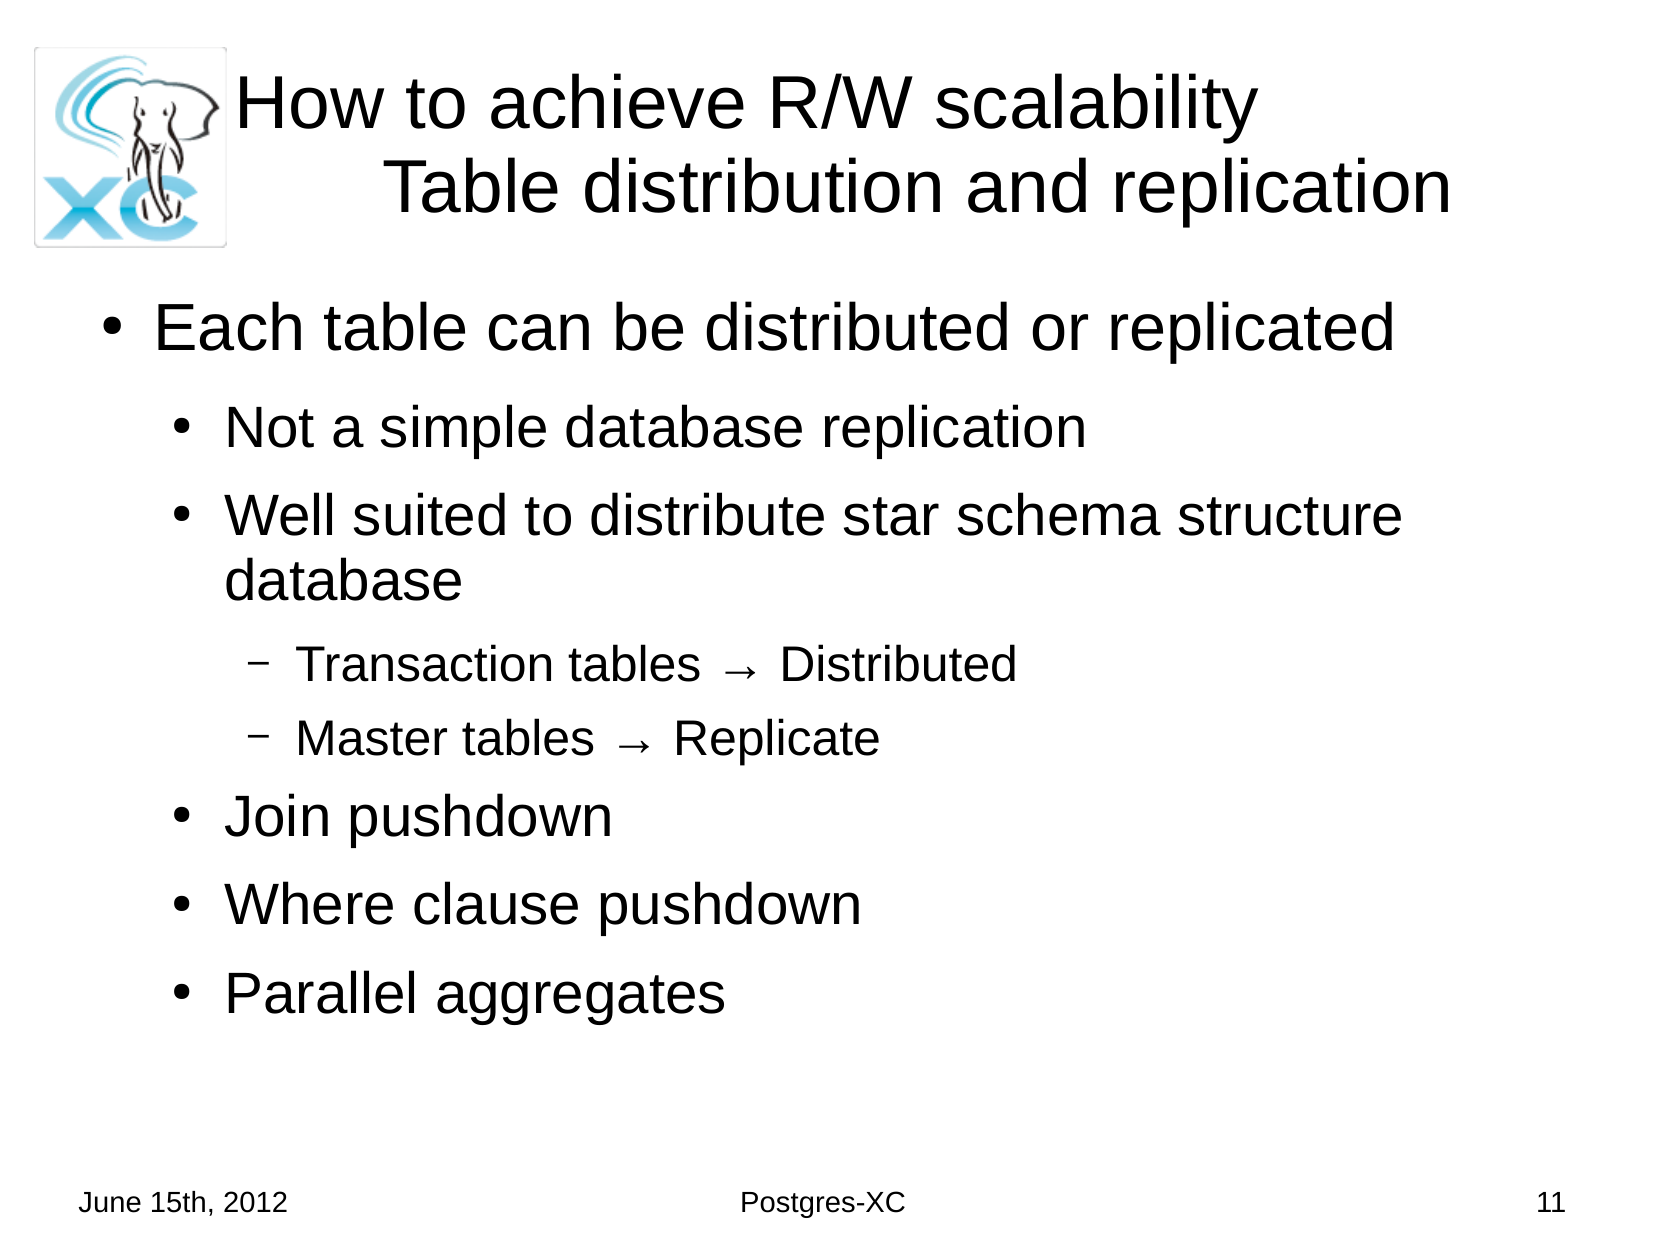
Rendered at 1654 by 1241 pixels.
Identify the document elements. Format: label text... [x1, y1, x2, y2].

title How to achieve R/W scalability Table distribution and replication [234, 40, 1599, 248]
picture [34, 47, 227, 248]
list Each table can be distributed or replicated Not a simple database replication Well suited to distribute star schema structure database Transaction tables → Distributed Master tables → Replicate Join pushdown Where clause pushdown Parallel aggregates [82, 290, 1571, 1026]
